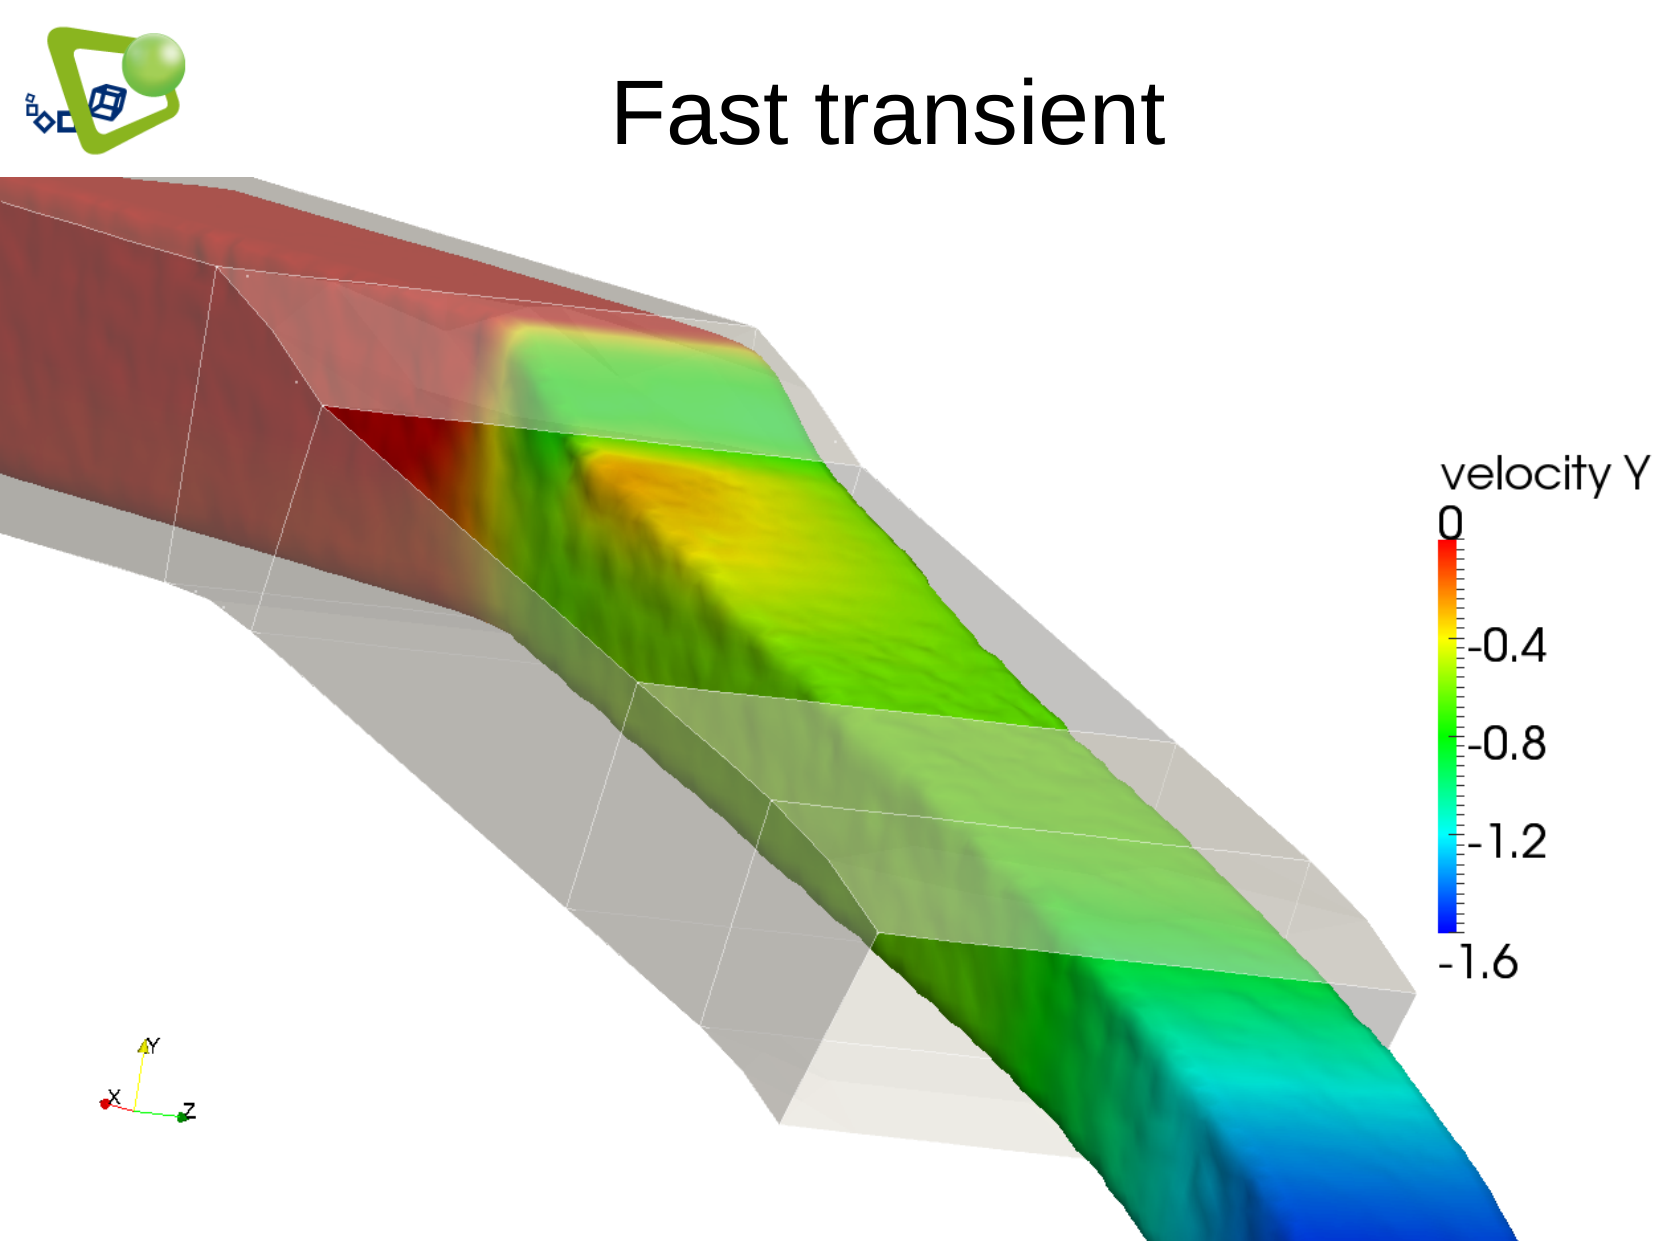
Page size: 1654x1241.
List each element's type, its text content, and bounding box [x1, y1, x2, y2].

title Fast transient [206, 49, 1571, 177]
picture [0, 0, 1654, 1241]
